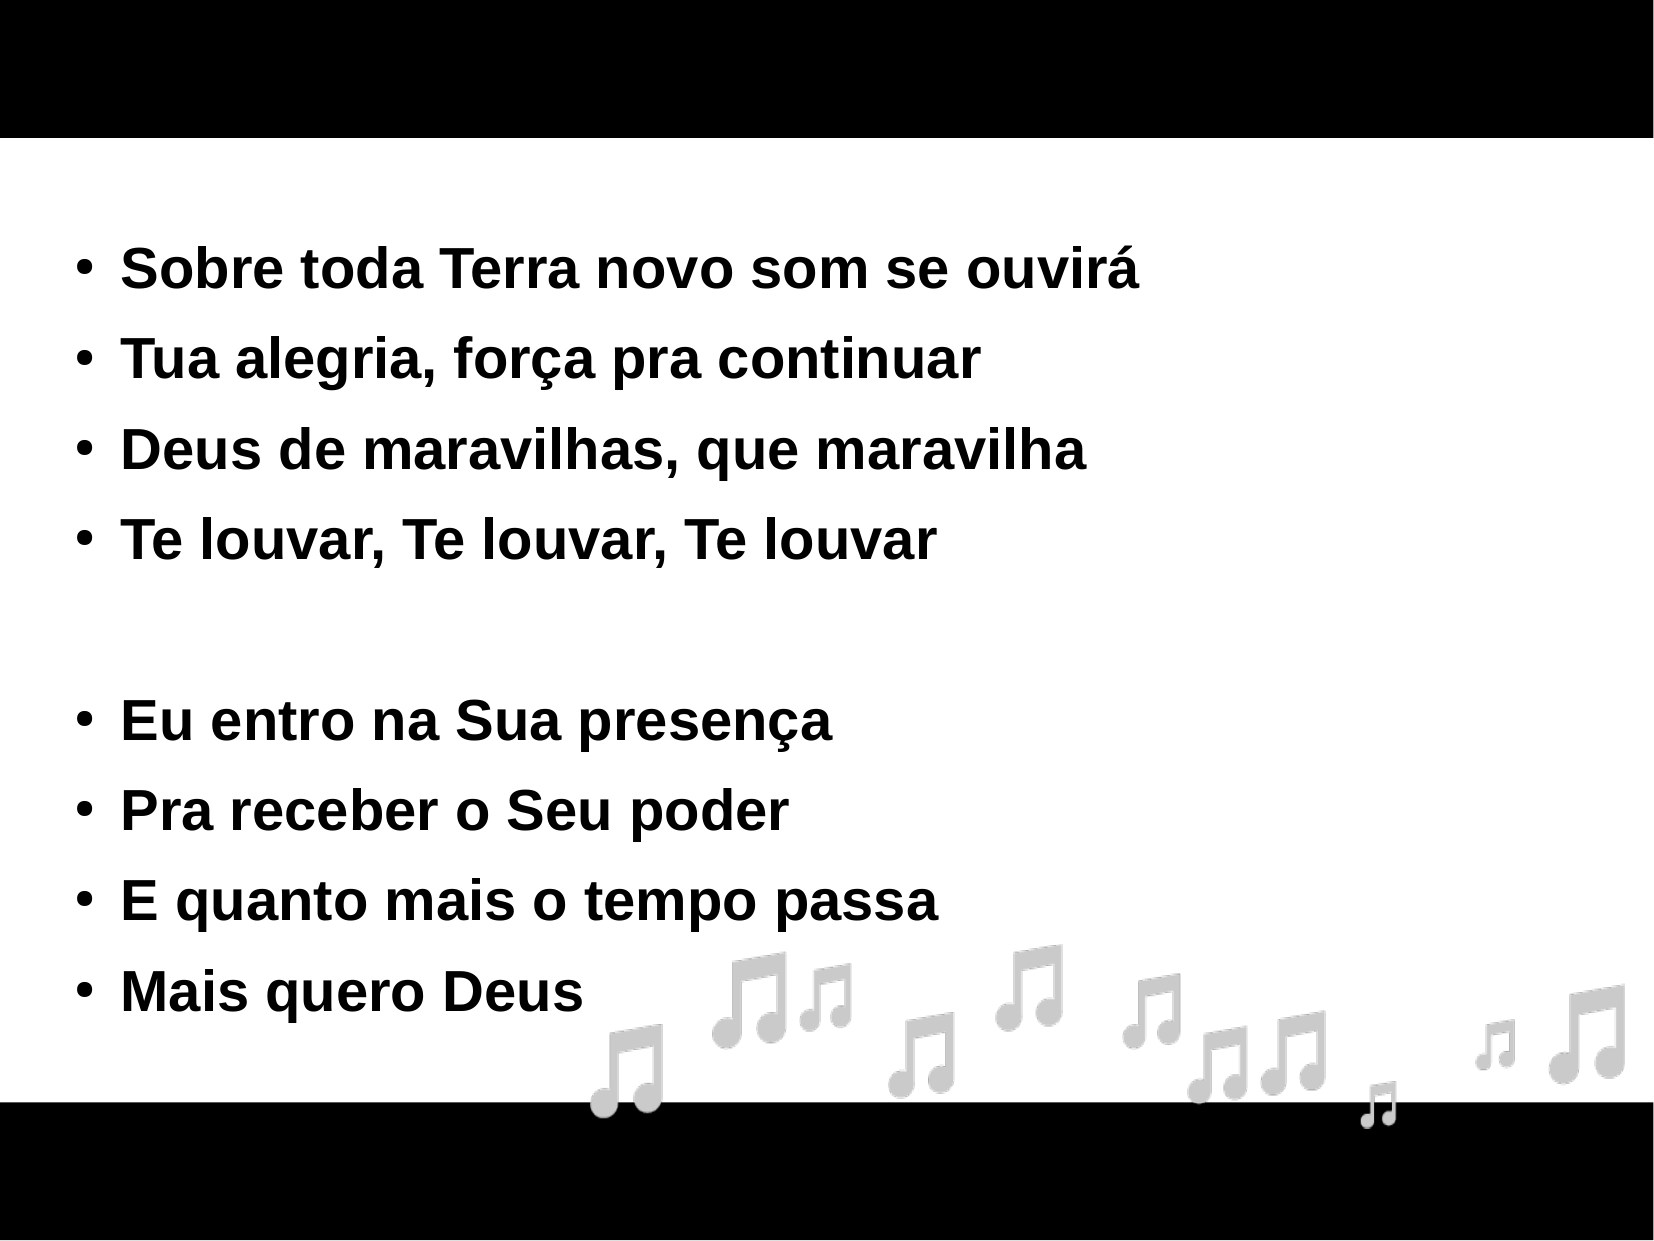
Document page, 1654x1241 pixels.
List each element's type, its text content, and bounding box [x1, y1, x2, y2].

list Sobre toda Terra novo som se ouvirá Tua alegria, força pra continuar Deus de maravilhas, que maravilha Te louvar, Te louvar, Te louvar Eu entro na Sua presença Pra receber o Seu poder E quanto mais o tempo passa Mais quero Deus [59, 236, 1595, 1024]
